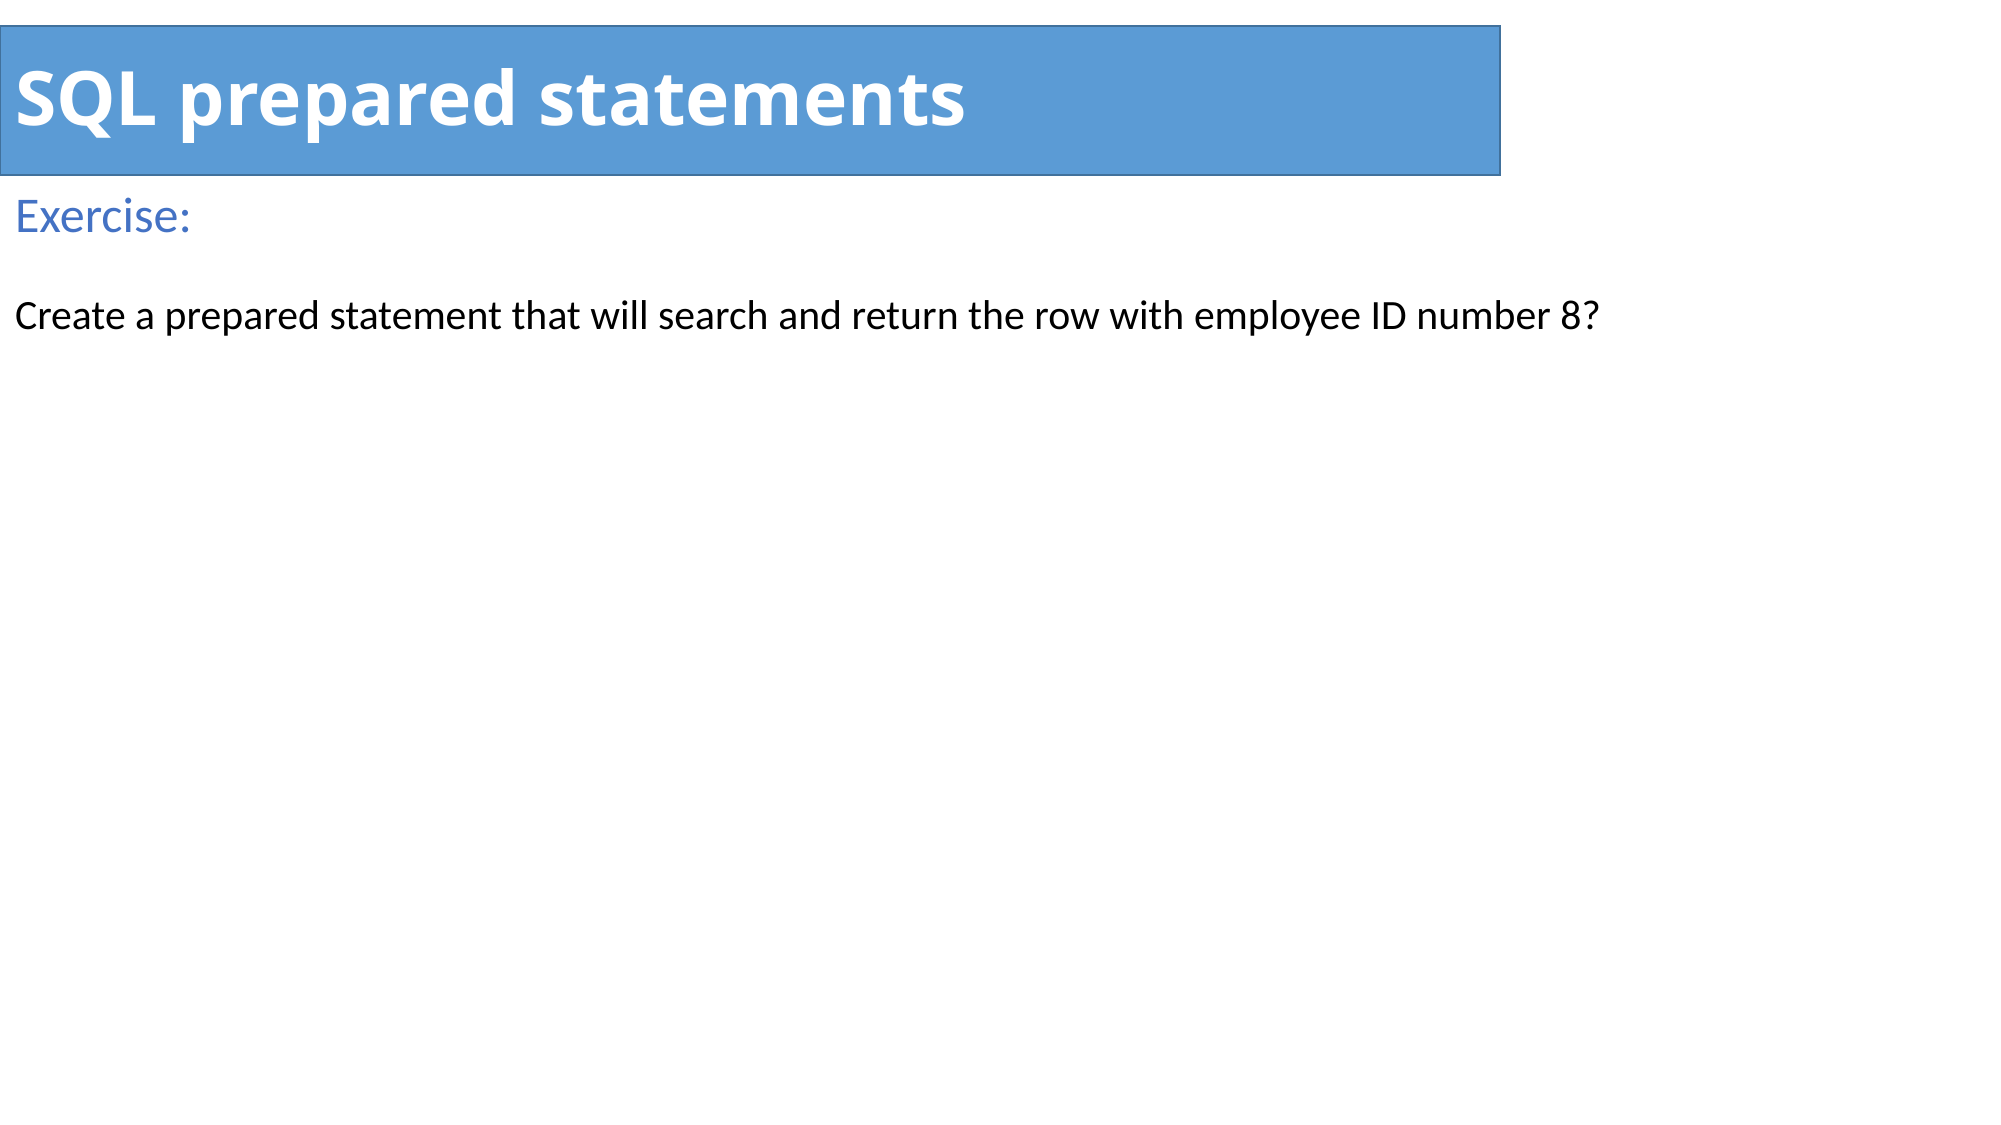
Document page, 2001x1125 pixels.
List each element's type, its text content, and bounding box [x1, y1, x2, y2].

title SQL prepared statements [0, 26, 1501, 175]
text_box Exercise: Create a prepared statement that will search and return the row with employee ID number 8? [0, 175, 1790, 345]
